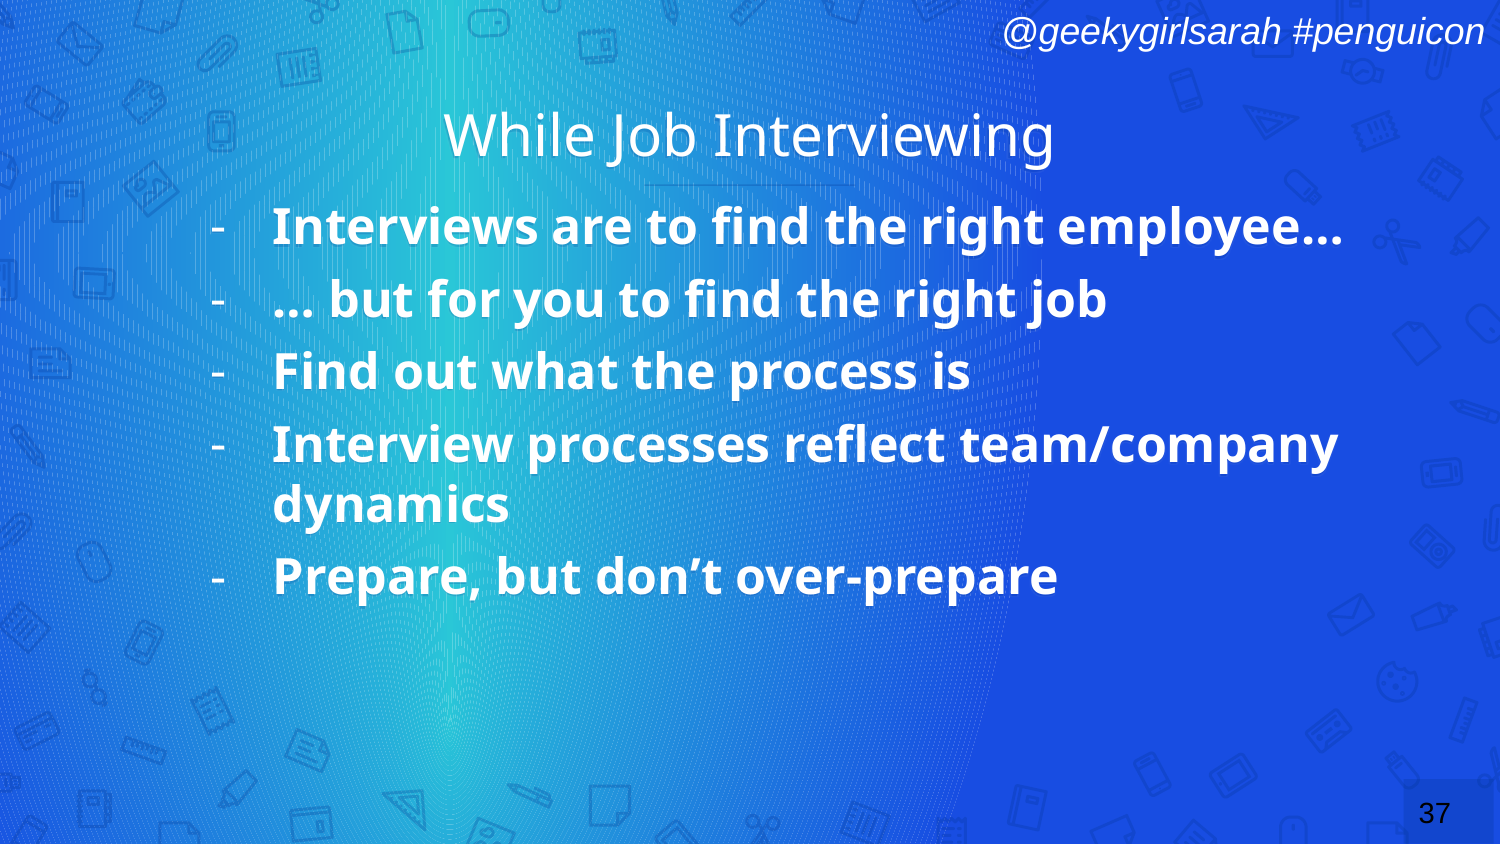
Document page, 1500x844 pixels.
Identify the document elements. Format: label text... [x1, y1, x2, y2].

slide_number <number> [1403, 779, 1494, 844]
list Interviews are to find the right employee… … but for you to find the right job Find out what the process is Interview processes reflect team/company dynamics Prepare, but don’t over-prepare [182, 179, 1388, 722]
title While Job Interviewing [61, 61, 1439, 184]
